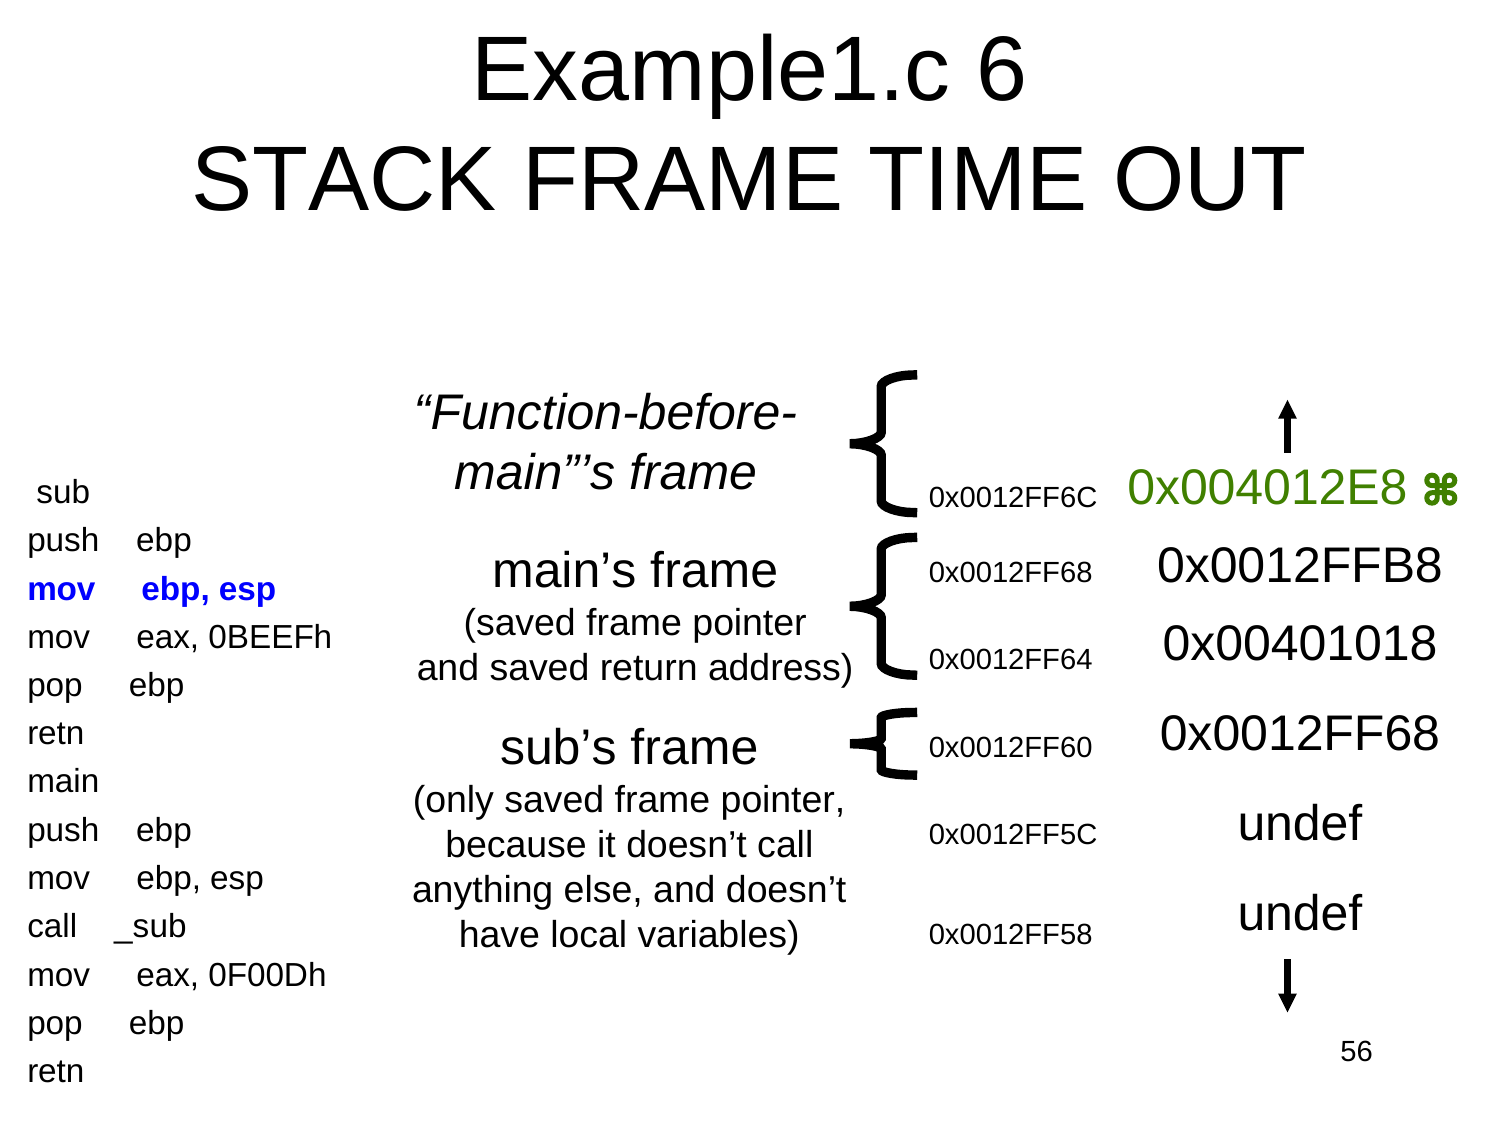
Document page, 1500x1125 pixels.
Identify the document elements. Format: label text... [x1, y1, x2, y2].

table_header 0x004012E8  [1112, 447, 1487, 525]
text_box 0x0012FF60 [913, 720, 1108, 771]
text_box main’s frame (saved frame pointer and saved return address) [402, 529, 869, 696]
text_box “Function-before- main”’s frame [398, 372, 813, 508]
text_box 0x0012FF5C [913, 807, 1113, 859]
table_header 0x0012FFB8 [1112, 525, 1487, 603]
text_box sub’s frame (only saved frame pointer, because it doesn’t call anything else, and doesn’t have local variables) [397, 707, 862, 963]
table_cell undef [1112, 872, 1487, 962]
text_box <number> [1074, 1025, 1388, 1101]
text_box 0x0012FF6C [913, 470, 1113, 521]
table_cell undef [1112, 783, 1487, 872]
text_box 0x0012FF68 [913, 545, 1108, 596]
table_cell 0x00401018 [1112, 603, 1487, 692]
text_box sub push ebp mov ebp, esp mov eax, 0BEEFh pop ebp retn main push ebp mov ebp, esp call _sub mov eax, 0F00Dh pop ebp retn [12, 462, 363, 1125]
title Example1.c 6 STACK FRAME TIME OUT [112, 1, 1388, 237]
text_box 0x0012FF64 [913, 632, 1108, 684]
text_box 0x0012FF58 [913, 907, 1108, 959]
table_cell 0x0012FF68 [1112, 692, 1487, 783]
